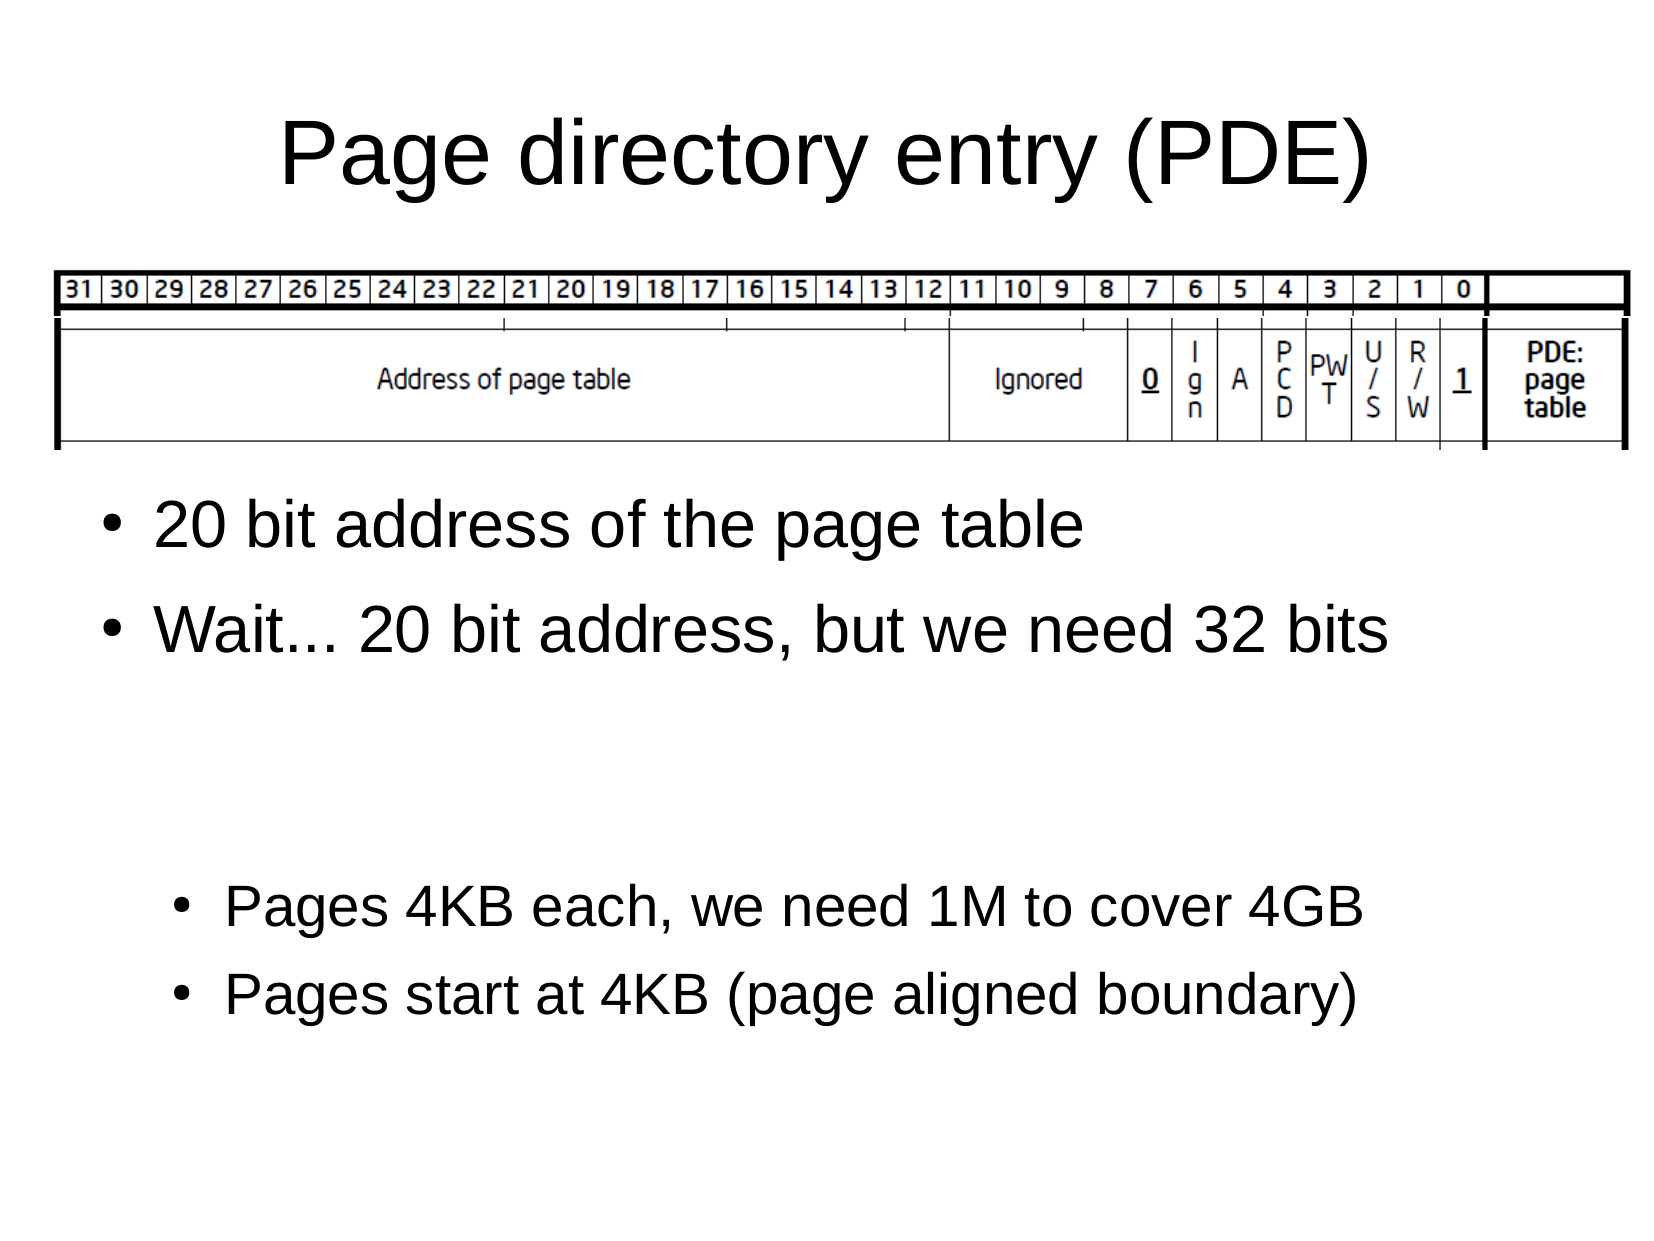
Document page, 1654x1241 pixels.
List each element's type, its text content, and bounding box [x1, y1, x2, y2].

title Page directory entry (PDE) [82, 49, 1571, 257]
picture [37, 318, 1642, 451]
list 20 bit address of the page table Wait... 20 bit address, but we need 32 bits Pages 4KB each, we need 1M to cover 4GB Pages start at 4KB (page aligned boundary) [82, 487, 1571, 1088]
picture [42, 262, 1636, 316]
